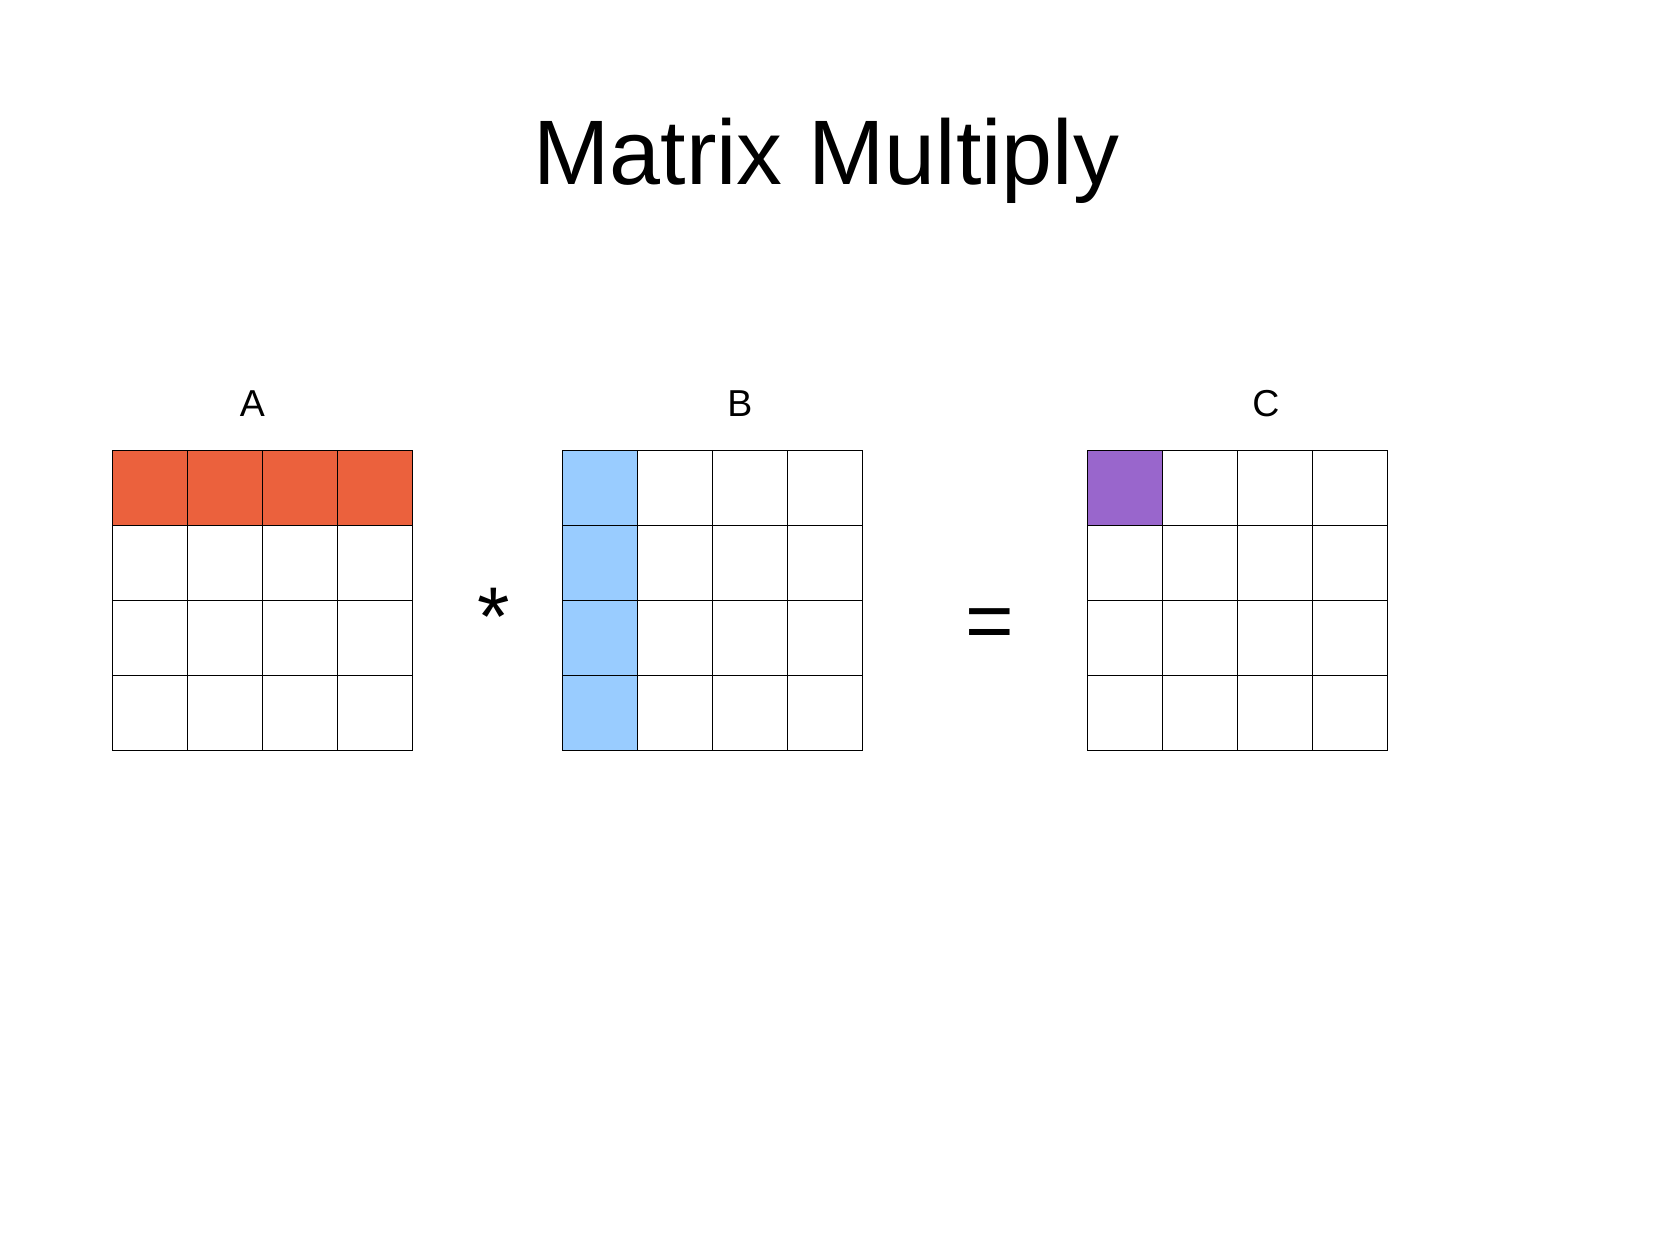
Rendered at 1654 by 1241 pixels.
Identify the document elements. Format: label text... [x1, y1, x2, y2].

text_box A [225, 375, 280, 432]
text_box * [462, 562, 526, 671]
text_box C [1237, 375, 1295, 432]
text_box [1087, 450, 1388, 751]
text_box B [712, 375, 768, 432]
text_box [562, 450, 863, 751]
text_box [112, 450, 413, 751]
text_box = [950, 567, 1029, 707]
title Matrix Multiply [82, 49, 1571, 257]
